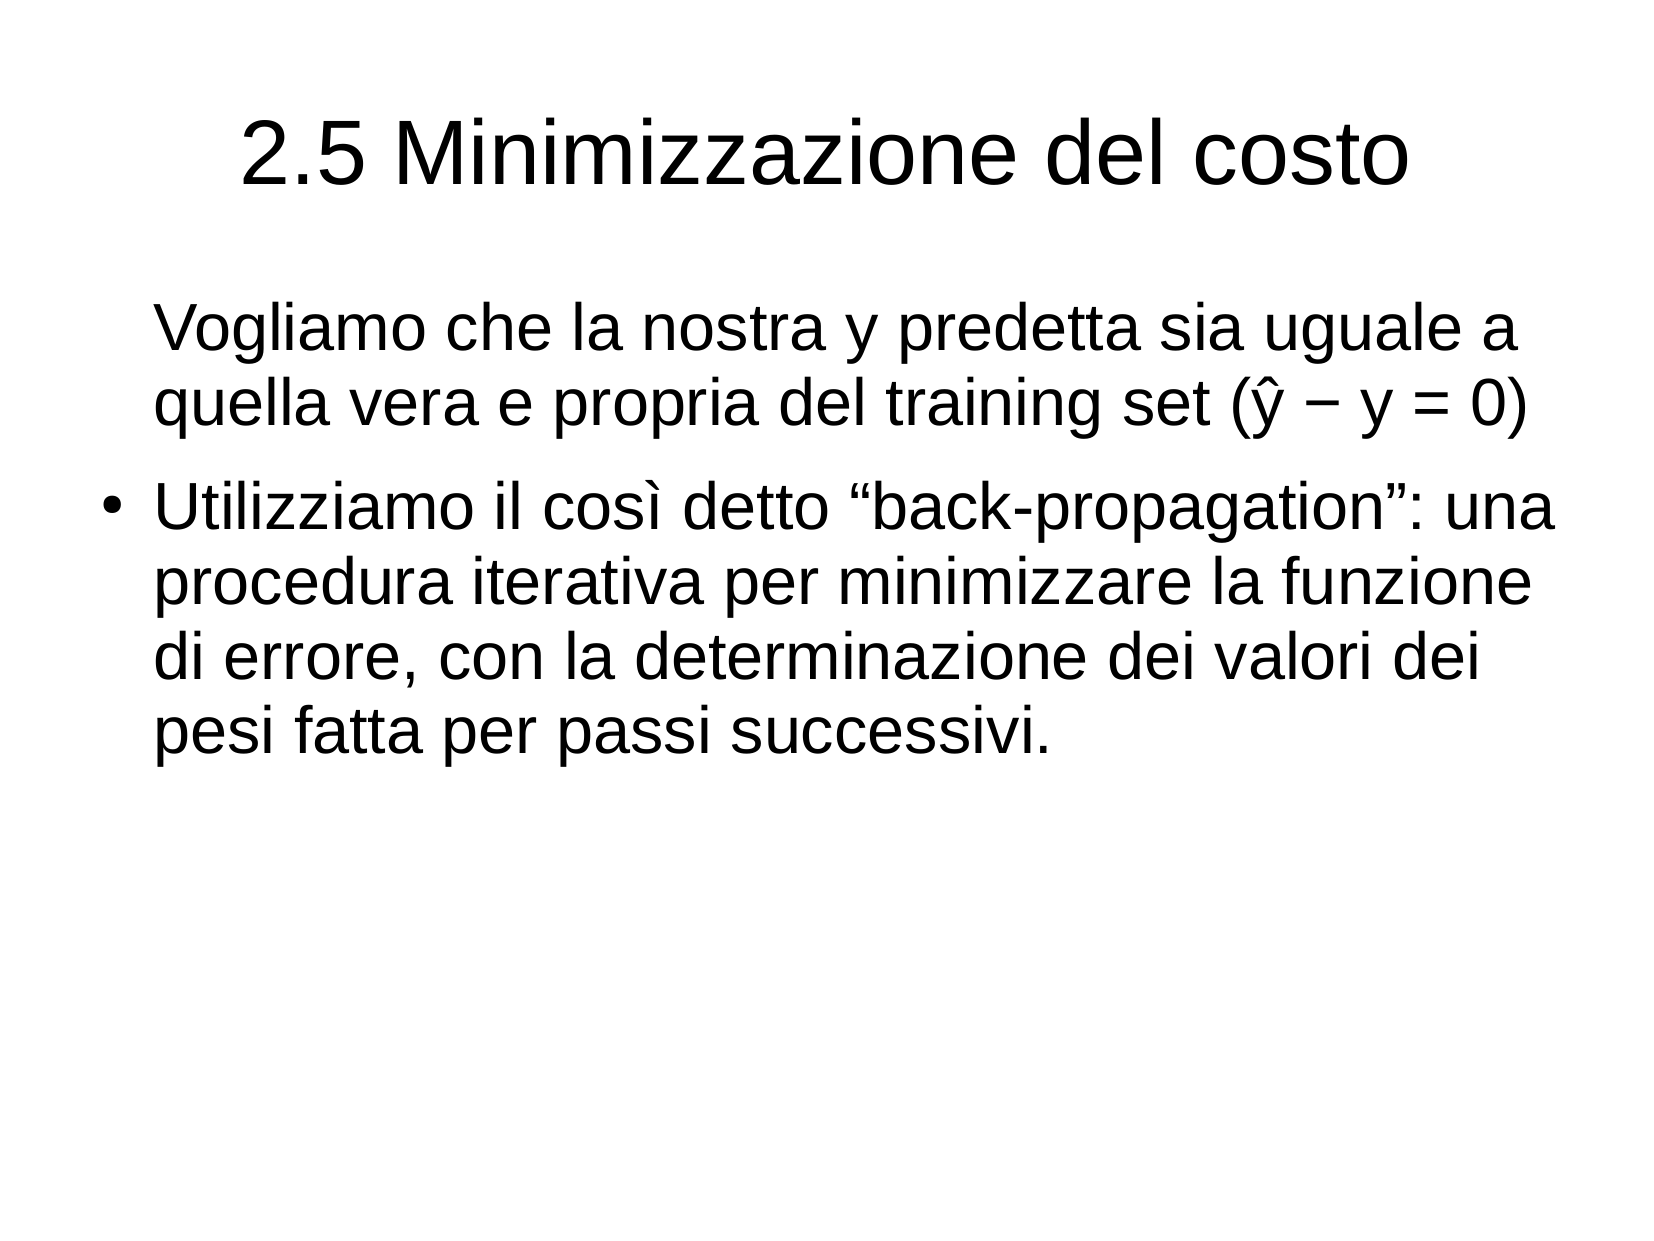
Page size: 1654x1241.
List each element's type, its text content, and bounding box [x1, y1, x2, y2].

list Vogliamo che la nostra y predetta sia uguale a quella vera e propria del training set (ŷ − y = 0) Utilizziamo il così detto “back-propagation”: una procedura iterativa per minimizzare la funzione di errore, con la determinazione dei valori dei pesi fatta per passi successivi. [82, 290, 1571, 1010]
title 2.5 Minimizzazione del costo [82, 49, 1571, 257]
